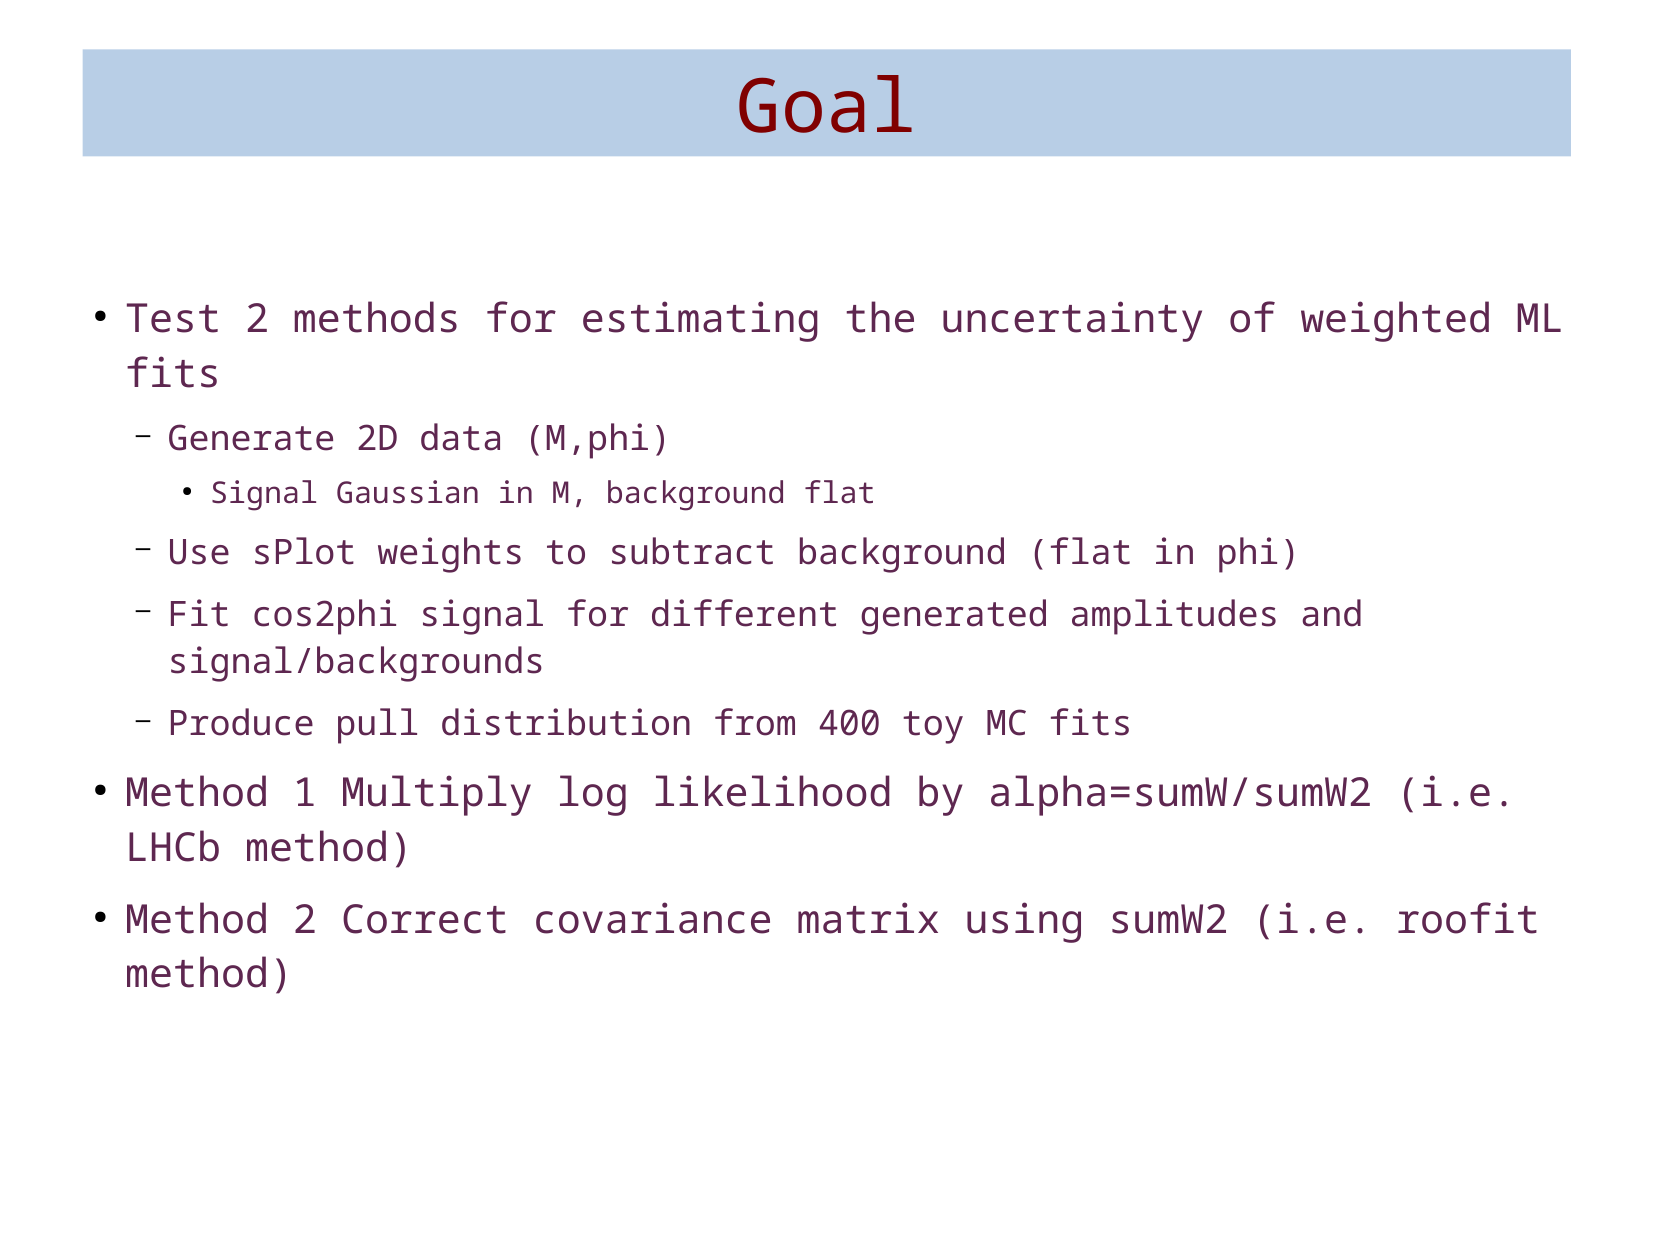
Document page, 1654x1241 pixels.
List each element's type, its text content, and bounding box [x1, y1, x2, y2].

title Goal [82, 49, 1571, 157]
list Test 2 methods for estimating the uncertainty of weighted ML fits Generate 2D data (M,phi) Signal Gaussian in M, background flat Use sPlot weights to subtract background (flat in phi) Fit cos2phi signal for different generated amplitudes and signal/backgrounds Produce pull distribution from 400 toy MC fits Method 1 Multiply log likelihood by alpha=sumW/sumW2 (i.e. LHCb method) Method 2 Correct covariance matrix using sumW2 (i.e. roofit method) [82, 290, 1571, 1010]
